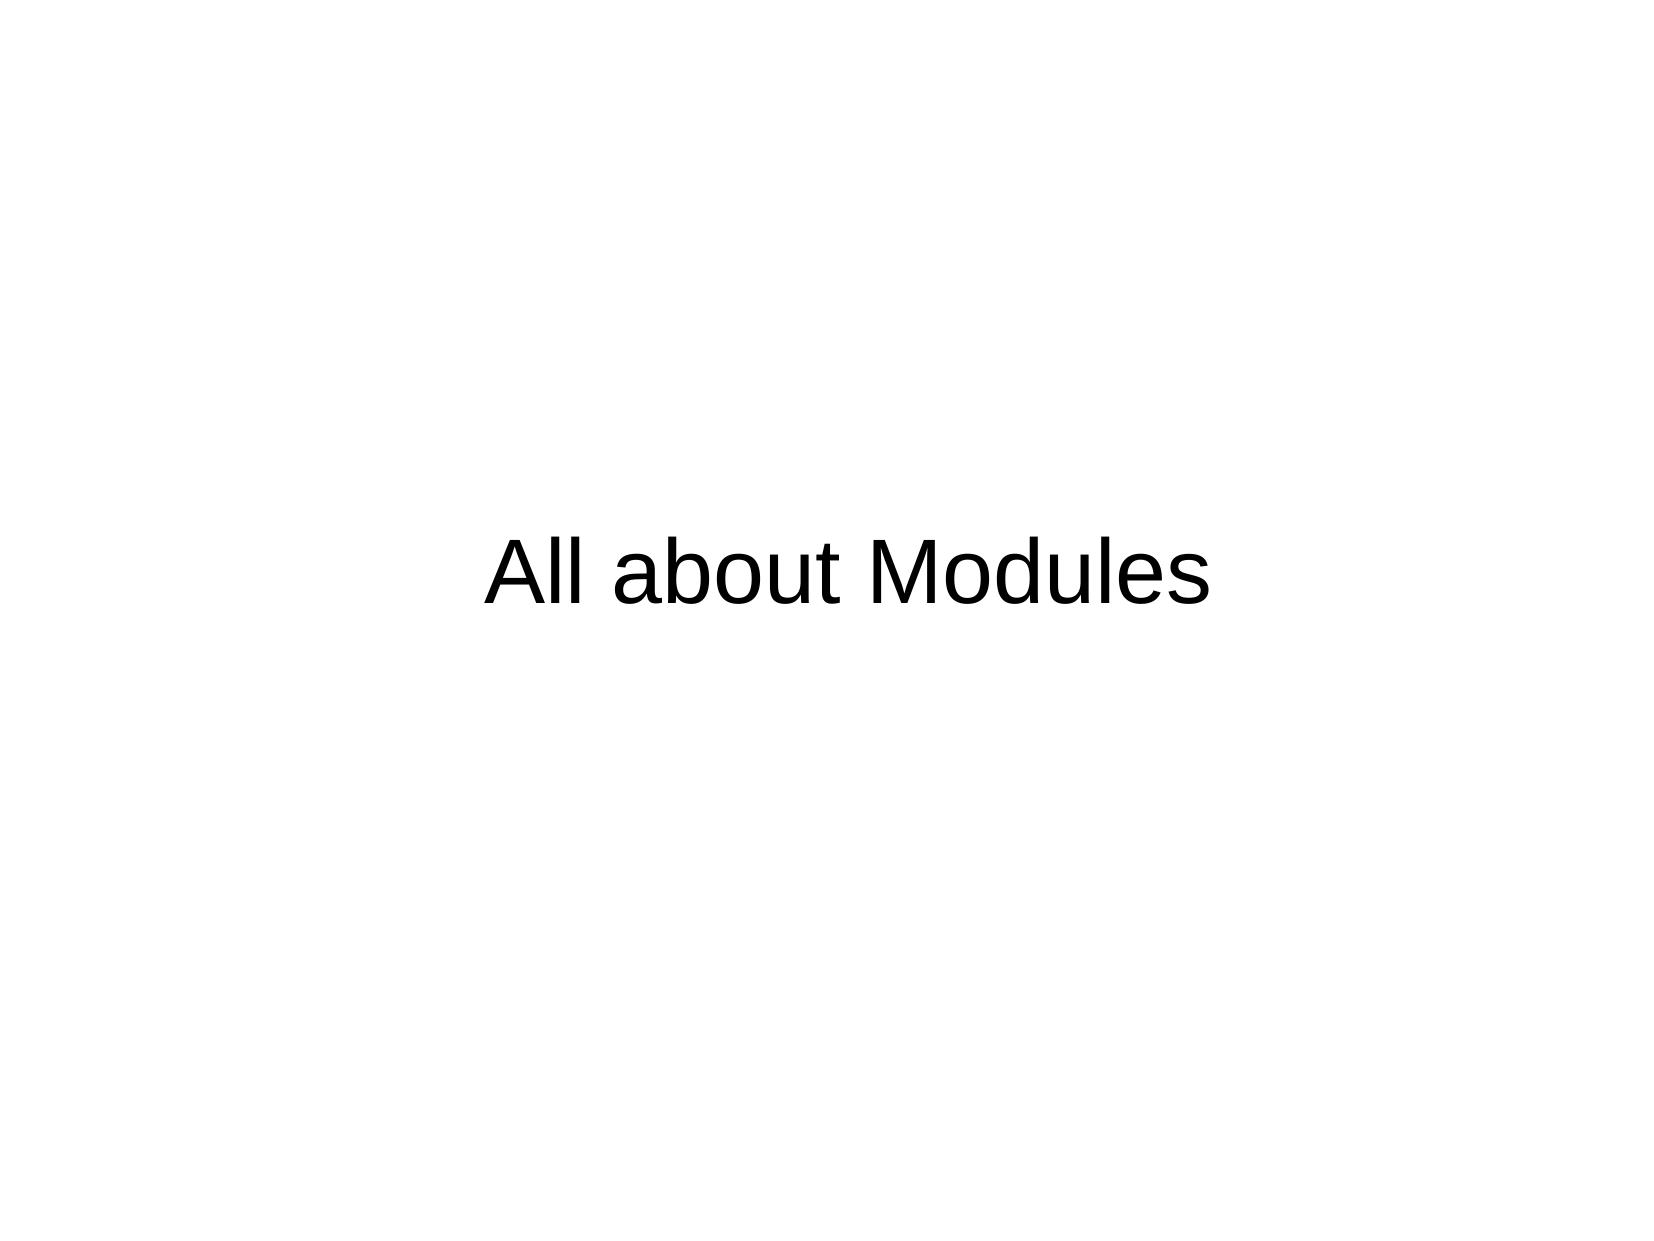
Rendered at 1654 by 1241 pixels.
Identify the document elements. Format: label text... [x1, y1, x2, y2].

title All about Modules [105, 467, 1594, 676]
